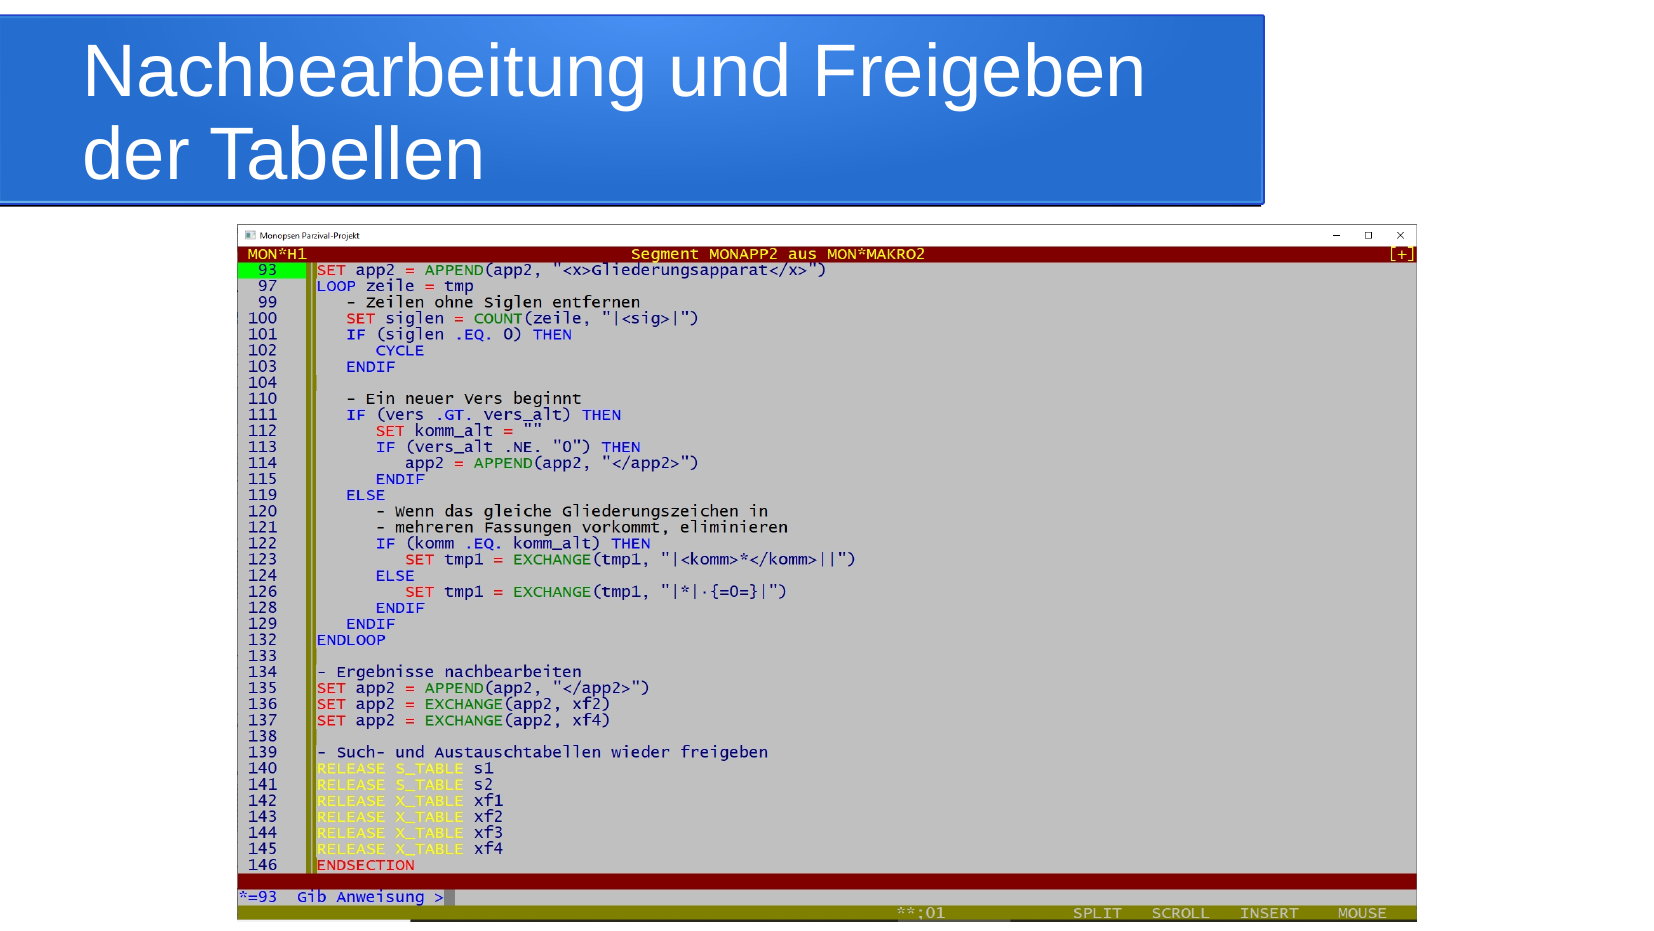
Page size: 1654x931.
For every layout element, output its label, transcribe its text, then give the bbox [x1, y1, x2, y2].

picture [237, 224, 1417, 922]
title Nachbearbeitung und Freigeben der Tabellen [82, 29, 1235, 196]
